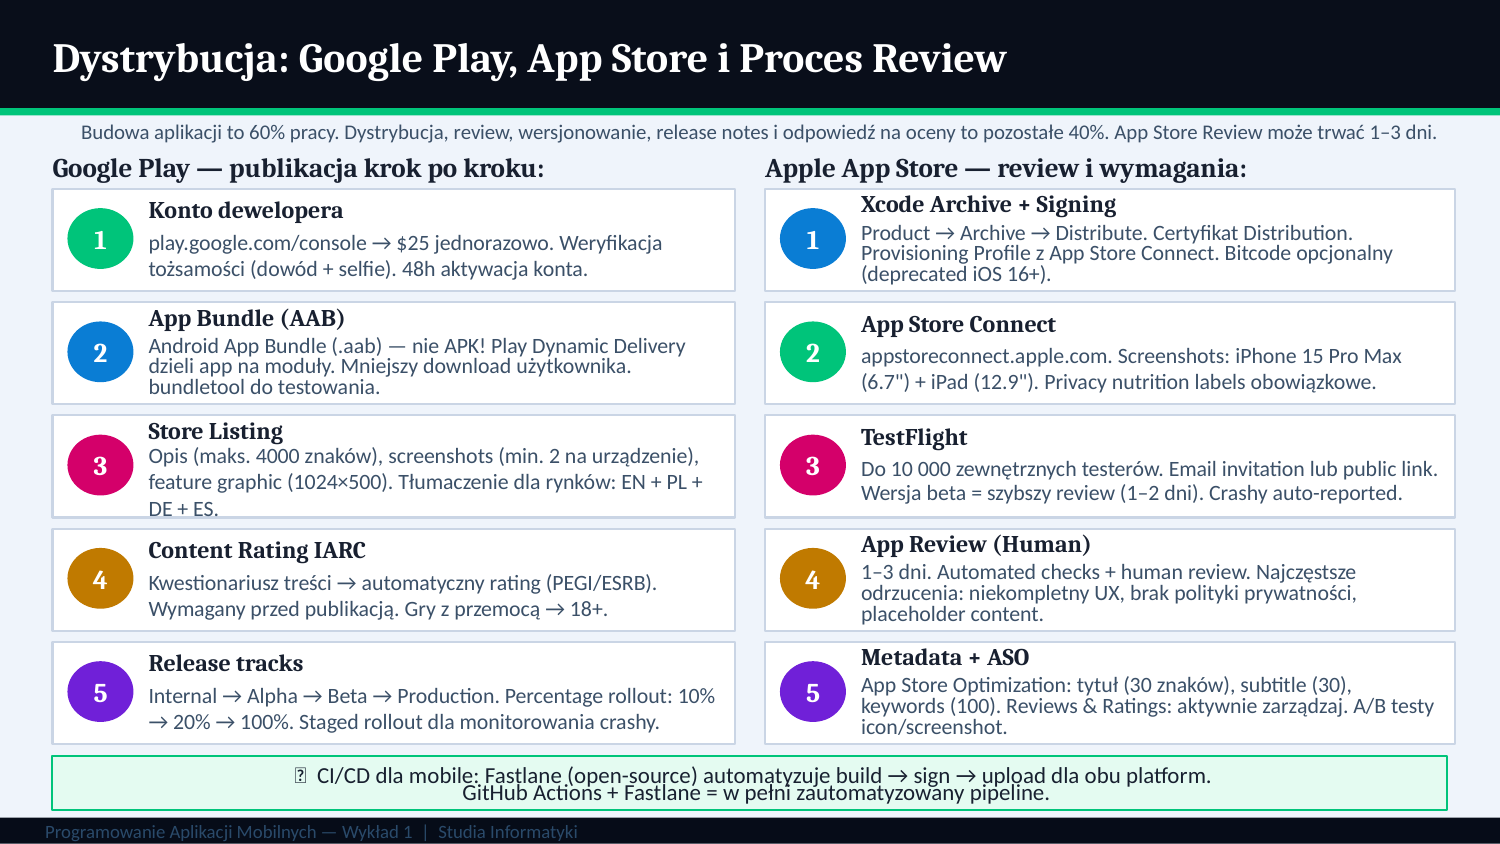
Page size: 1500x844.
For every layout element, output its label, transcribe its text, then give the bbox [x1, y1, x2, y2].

text_box [290, 450, 297, 456]
text_box 3 [67, 434, 134, 496]
text_box 💡 CI/CD dla mobile: Fastlane (open-source) automatyzuje build → sign → upload dla obu platform. GitHub Actions + Fastlane = w pełni zautomatyzowany pipeline. [74, 767, 1440, 808]
text_box [374, 448, 456, 456]
text_box Konto dewelopera [148, 191, 720, 228]
text_box 2 [67, 321, 134, 383]
text_box 2 [779, 321, 846, 383]
text_box 1–3 dni. Automated checks + human review. Najczęstsze odrzucenia: niekompletny UX, brak polityki prywatności, placeholder content. [860, 569, 1440, 620]
text_box Dystrybucja: Google Play, App Store i Proces Review [52, 8, 1448, 102]
text_box [764, 188, 1455, 292]
text_box Internal → Alpha → Beta → Production. Percentage rollout: 10% → 20% → 100%. Staged rollout dla monitorowania crashy. [148, 682, 720, 733]
text_box Opis (maks. 4000 znaków), screenshots (min. 2 na urządzenie), feature graphic (1024×500). Tłumaczenie dla rynków: EN + PL + DE + ES. [148, 456, 720, 507]
text_box Google Play — publikacja krok po kroku: [52, 147, 735, 187]
text_box [195, 448, 228, 456]
text_box 5 [67, 661, 134, 722]
text_box [52, 528, 735, 631]
text_box [764, 302, 1455, 405]
text_box appstoreconnect.apple.com. Screenshots: iPhone 15 Pro Max (6.7") + iPad (12.9"). Privacy nutrition labels obowiązkowe. [860, 343, 1440, 393]
text_box 4 [779, 547, 846, 609]
text_box [52, 641, 735, 745]
text_box 4 [67, 547, 134, 609]
text_box Budowa aplikacji to 60% pracy. Dystrybucja, review, wersjonowanie, release notes i odpowiedź na oceny to pozostałe 40%. App Store Review może trwać 1–3 dni. [19, 110, 1500, 152]
text_box [151, 507, 159, 514]
text_box 5 [779, 661, 846, 722]
text_box [639, 448, 690, 456]
text_box Kwestionariusz treści → automatyczny rating (PEGI/ESRB). Wymagany przed publikacją. Gry z przemocą → 18+. [148, 569, 720, 620]
text_box Release tracks [148, 644, 720, 681]
text_box play.google.com/console → $25 jednorazowo. Weryfikacja tożsamości (dowód + selfie). 48h aktywacja konta. [148, 229, 720, 280]
text_box [52, 302, 735, 405]
text_box [268, 450, 275, 456]
text_box App Review (Human) [860, 525, 1440, 561]
text_box App Store Optimization: tytuł (30 znaków), subtitle (30), keywords (100). Reviews & Ratings: aktywnie zarządzaj. A/B testy icon/screenshot. [860, 682, 1440, 733]
text_box [457, 448, 502, 456]
text_box [338, 448, 374, 456]
text_box Store Listing [148, 411, 720, 448]
text_box TestFlight [860, 417, 1440, 454]
text_box Metadata + ASO [860, 638, 1440, 675]
text_box Programowanie Aplikacji Mobilnych — Wykład 1 | Studia Informatyki [44, 818, 1455, 843]
text_box [764, 415, 1455, 518]
text_box [764, 528, 1455, 631]
text_box Android App Bundle (.aab) — nie APK! Play Dynamic Delivery dzieli app na moduły. Mniejszy download użytkownika. bundletool do testowania. [148, 343, 720, 393]
text_box App Store Connect [860, 304, 1440, 341]
text_box [0, 0, 1500, 116]
text_box Content Rating IARC [148, 530, 720, 567]
text_box [279, 450, 286, 456]
text_box 1 [67, 208, 134, 269]
text_box Product → Archive → Distribute. Certyfikat Distribution. Provisioning Profile z App Store Connect. Bitcode opcjonalny (deprecated iOS 16+). [860, 229, 1440, 280]
text_box App Bundle (AAB) [148, 298, 720, 335]
text_box [52, 188, 735, 292]
text_box [0, 817, 1500, 844]
text_box [52, 415, 735, 518]
text_box [501, 448, 637, 456]
text_box [764, 641, 1455, 745]
text_box Apple App Store — review i wymagania: [764, 147, 1455, 187]
text_box 3 [779, 434, 846, 496]
text_box [151, 450, 160, 456]
text_box [230, 448, 336, 456]
text_box Do 10 000 zewnętrznych testerów. Email invitation lub public link. Wersja beta = szybszy review (1–2 dni). Crashy auto-reported. [860, 456, 1440, 507]
text_box [51, 755, 1447, 810]
text_box Xcode Archive + Signing [860, 185, 1440, 222]
text_box 1 [779, 208, 846, 269]
